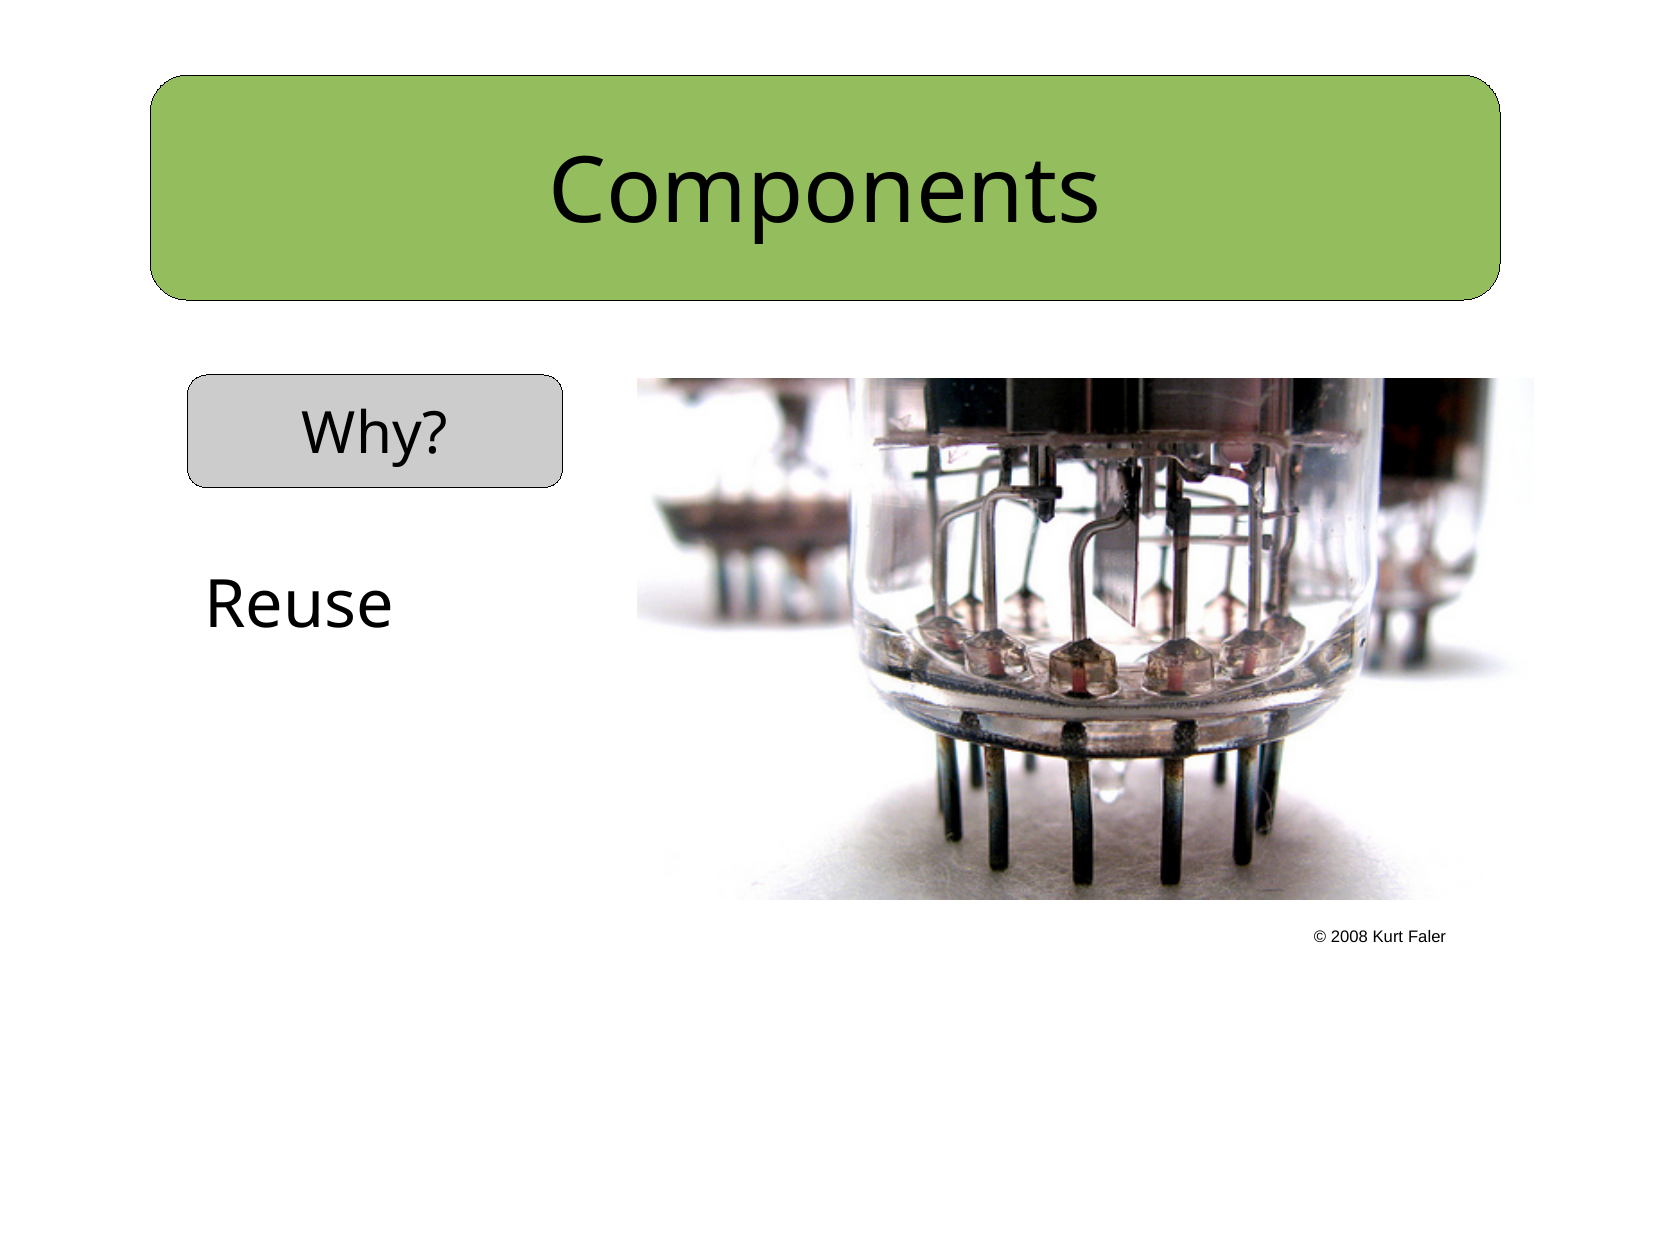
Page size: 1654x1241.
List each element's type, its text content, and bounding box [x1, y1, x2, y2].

picture [637, 378, 1534, 901]
text_box Components [150, 75, 1501, 301]
text_box © 2008 Kurt Faler [1299, 919, 1462, 962]
text_box Reuse [189, 549, 637, 651]
text_box Why? [187, 374, 563, 488]
